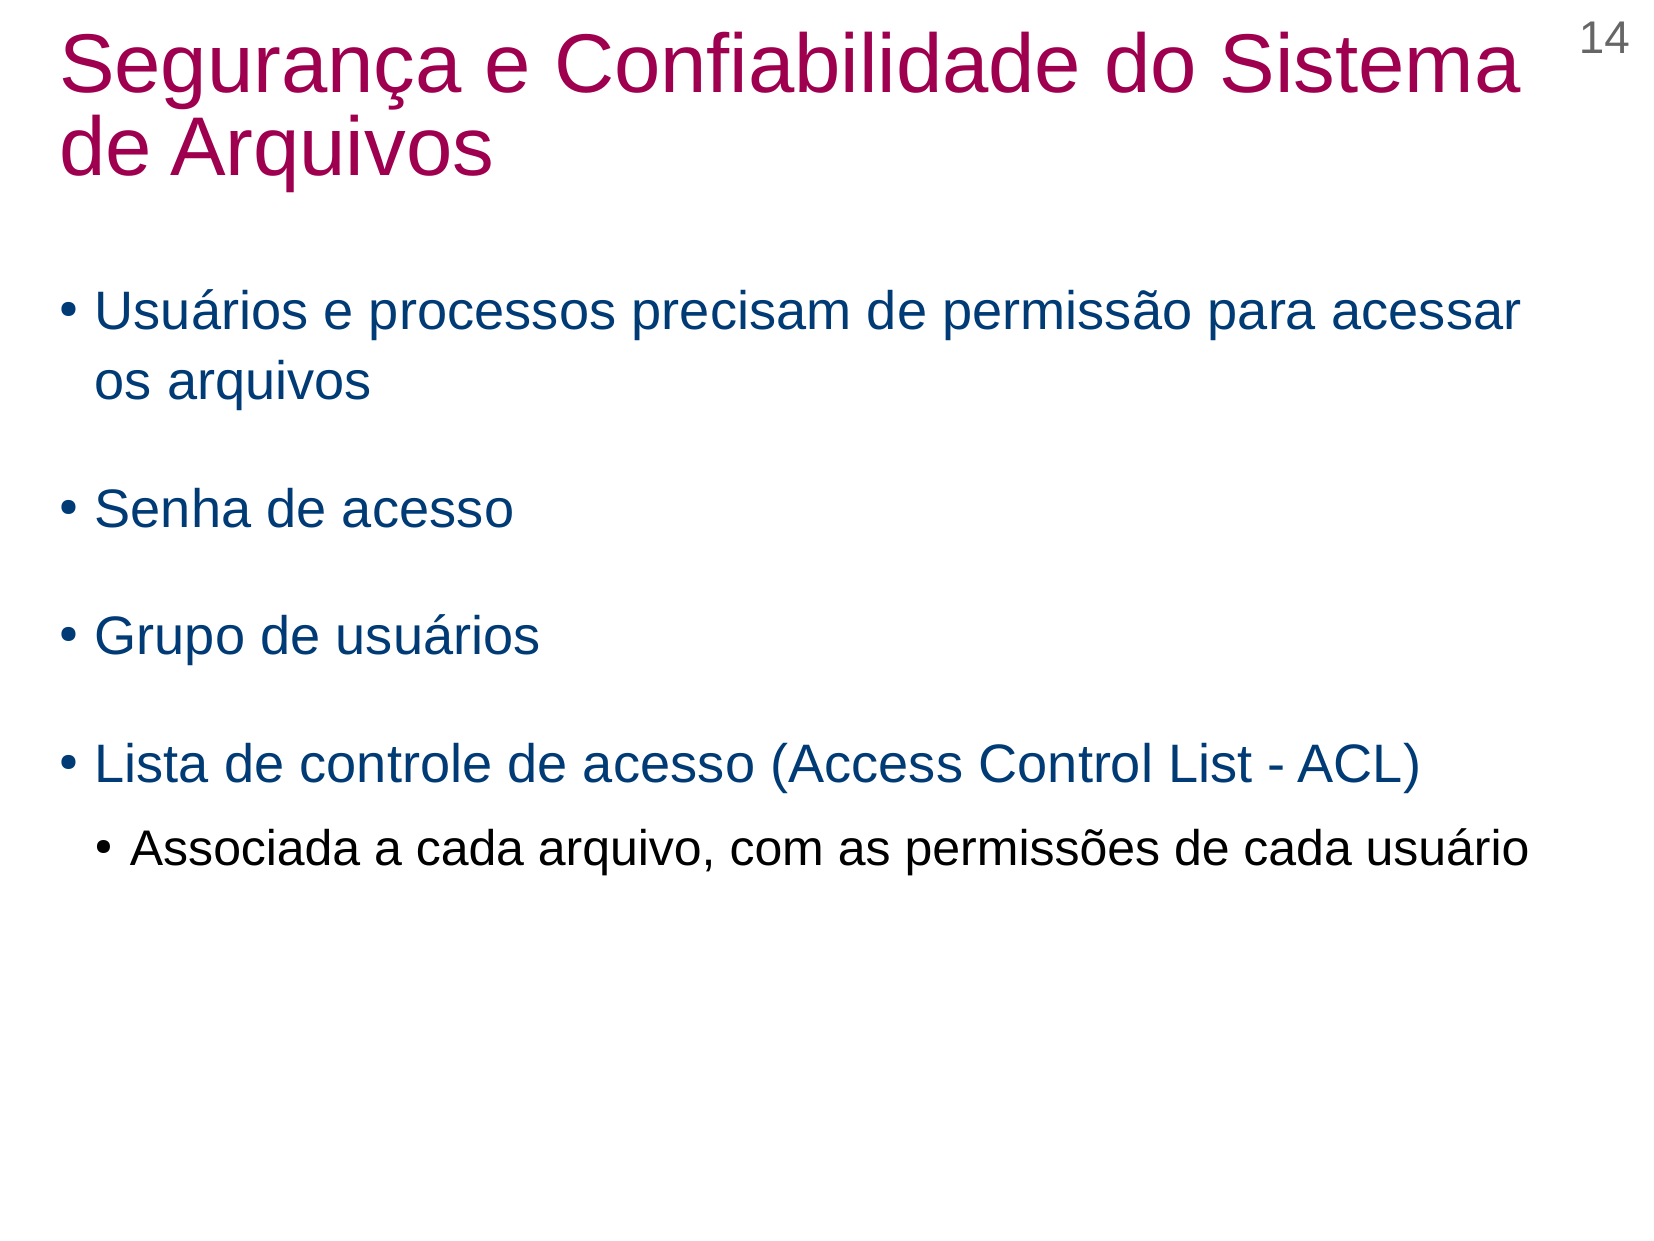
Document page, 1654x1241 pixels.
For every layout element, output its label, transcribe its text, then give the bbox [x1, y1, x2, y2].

title Segurança e Confiabilidade do Sistema de Arquivos [59, 4, 1595, 213]
list Usuários e processos precisam de permissão para acessar os arquivos Senha de acesso Grupo de usuários Lista de controle de acesso (Access Control List - ACL) Associada a cada arquivo, com as permissões de cada usuário [59, 271, 1595, 1211]
